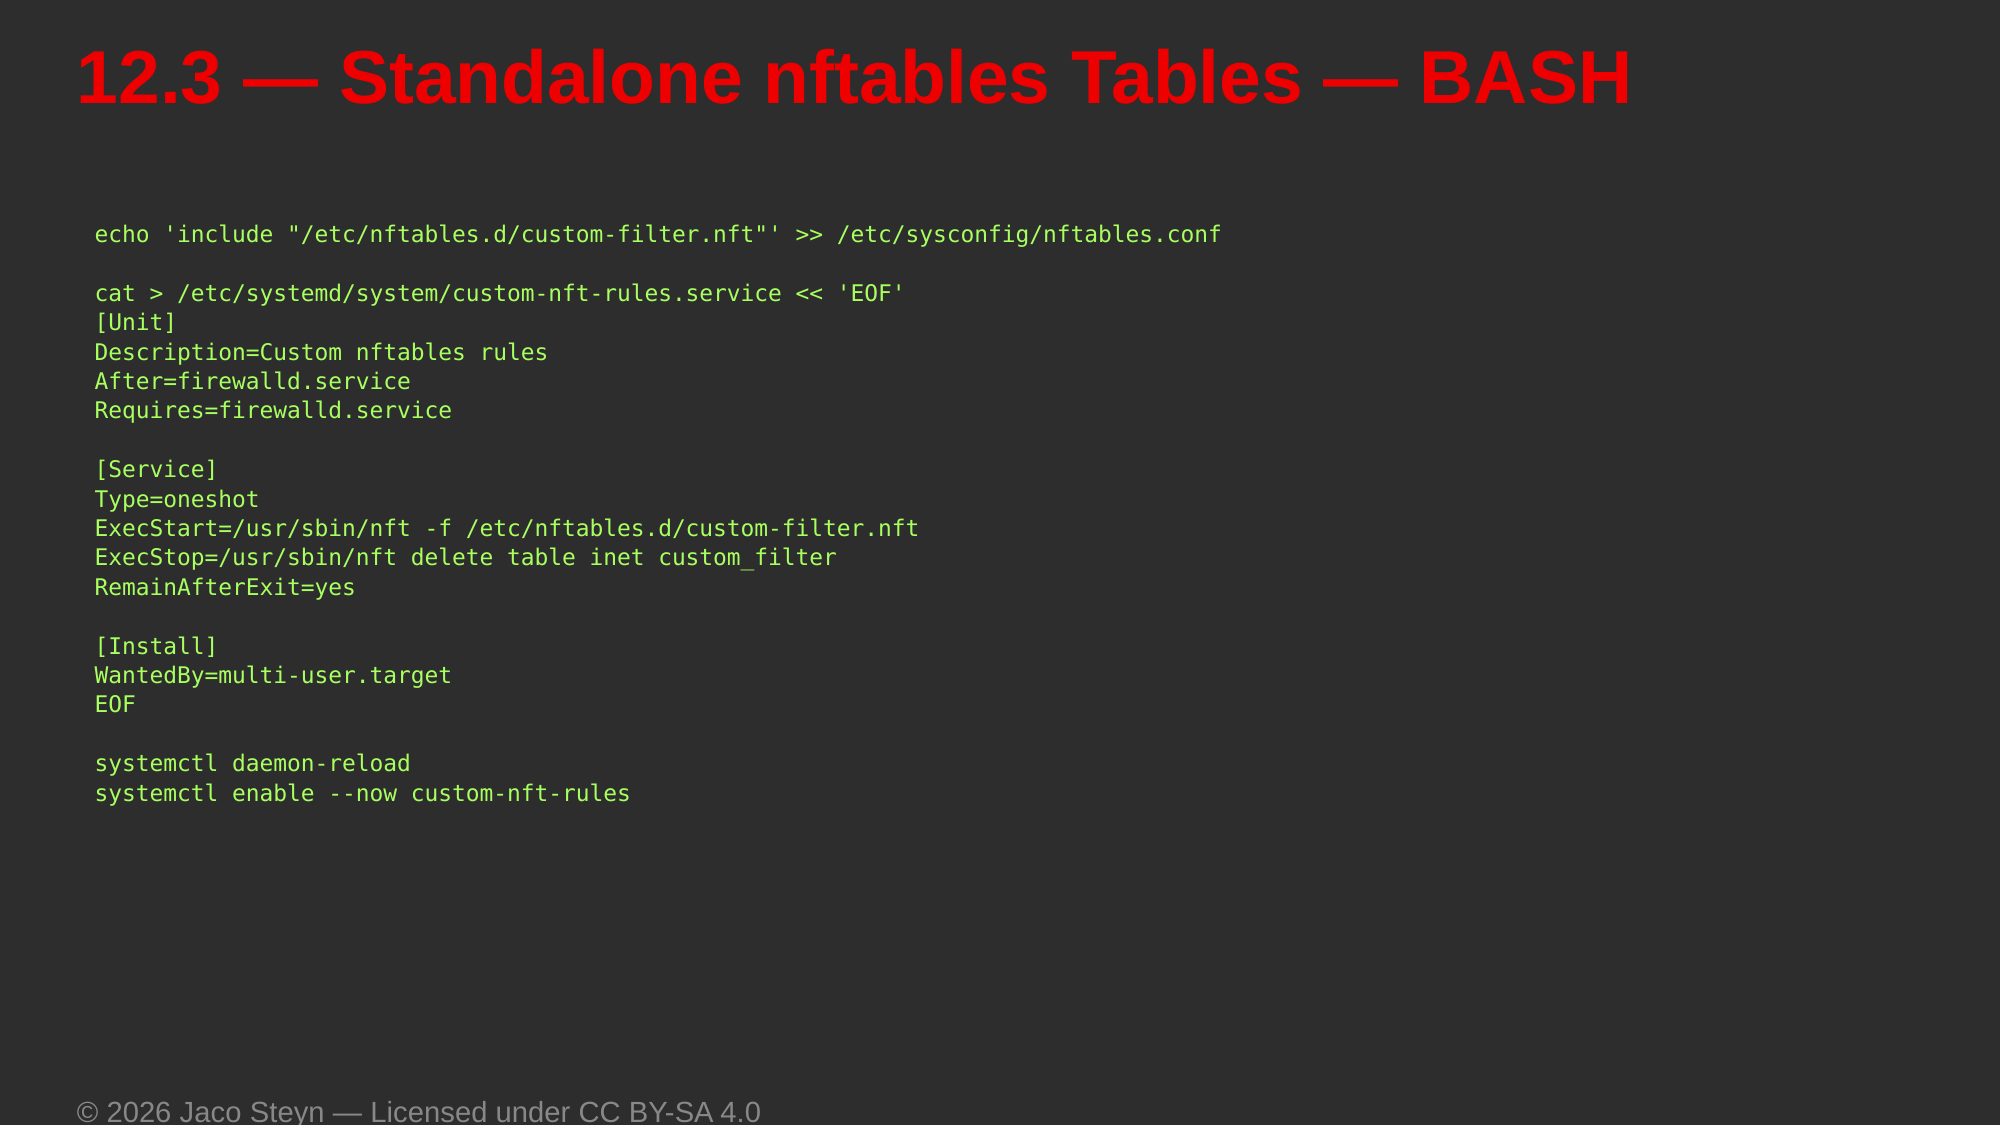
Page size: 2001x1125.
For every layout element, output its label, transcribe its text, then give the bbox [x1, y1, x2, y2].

text_box 12.3 — Standalone nftables Tables — BASH [59, 23, 1942, 178]
text_box © 2026 Jaco Steyn — Licensed under CC BY-SA 4.0 [59, 1083, 1942, 1120]
text_box echo 'include "/etc/nftables.d/custom-filter.nft"' >> /etc/sysconfig/nftables.conf cat > /etc/systemd/system/custom-nft-rules.service << 'EOF' [Unit] Description=Custom nftables rules After=firewalld.service Requires=firewalld.service [Service] Type=oneshot ExecStart=/usr/sbin/nft -f /etc/nftables.d/custom-filter.nft ExecStop=/usr/sbin/nft delete table inet custom_filter RemainAfterExit=yes [Install] WantedBy=multi-user.target EOF systemctl daemon-reload systemctl enable --now custom-nft-rules [59, 194, 1942, 1052]
